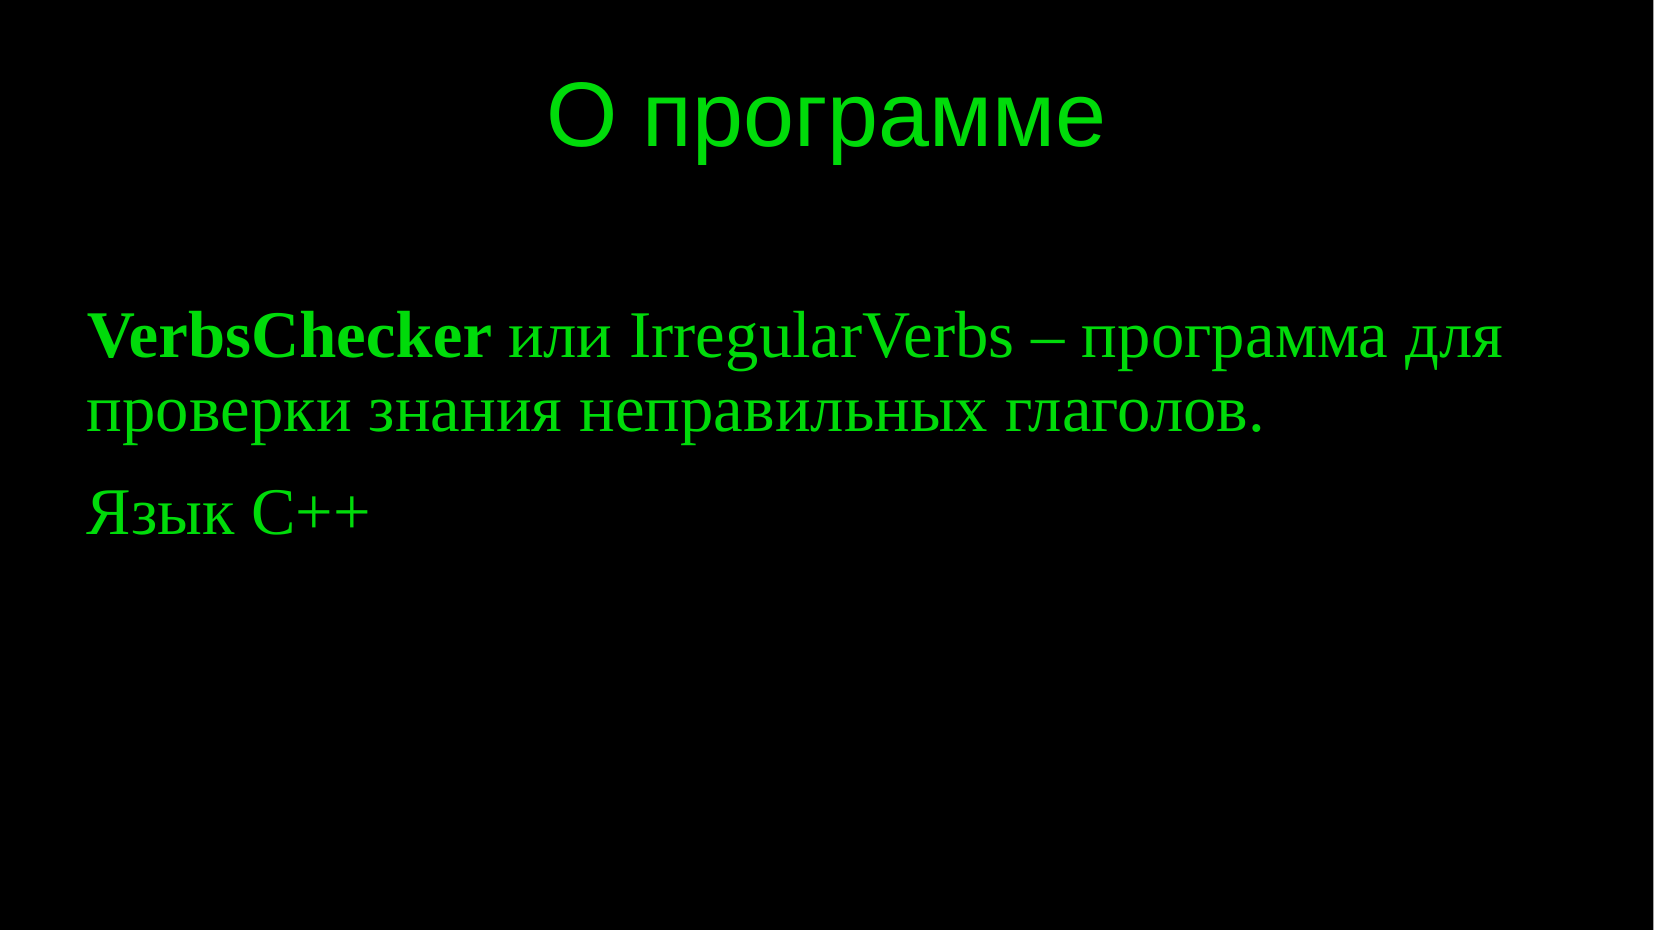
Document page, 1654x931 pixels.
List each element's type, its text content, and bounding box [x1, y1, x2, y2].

title О программе [82, 37, 1571, 193]
list VerbsChecker или IrregularVerbs – программа для проверки знания неправильных глаголов. Язык С++ [86, 240, 1576, 781]
